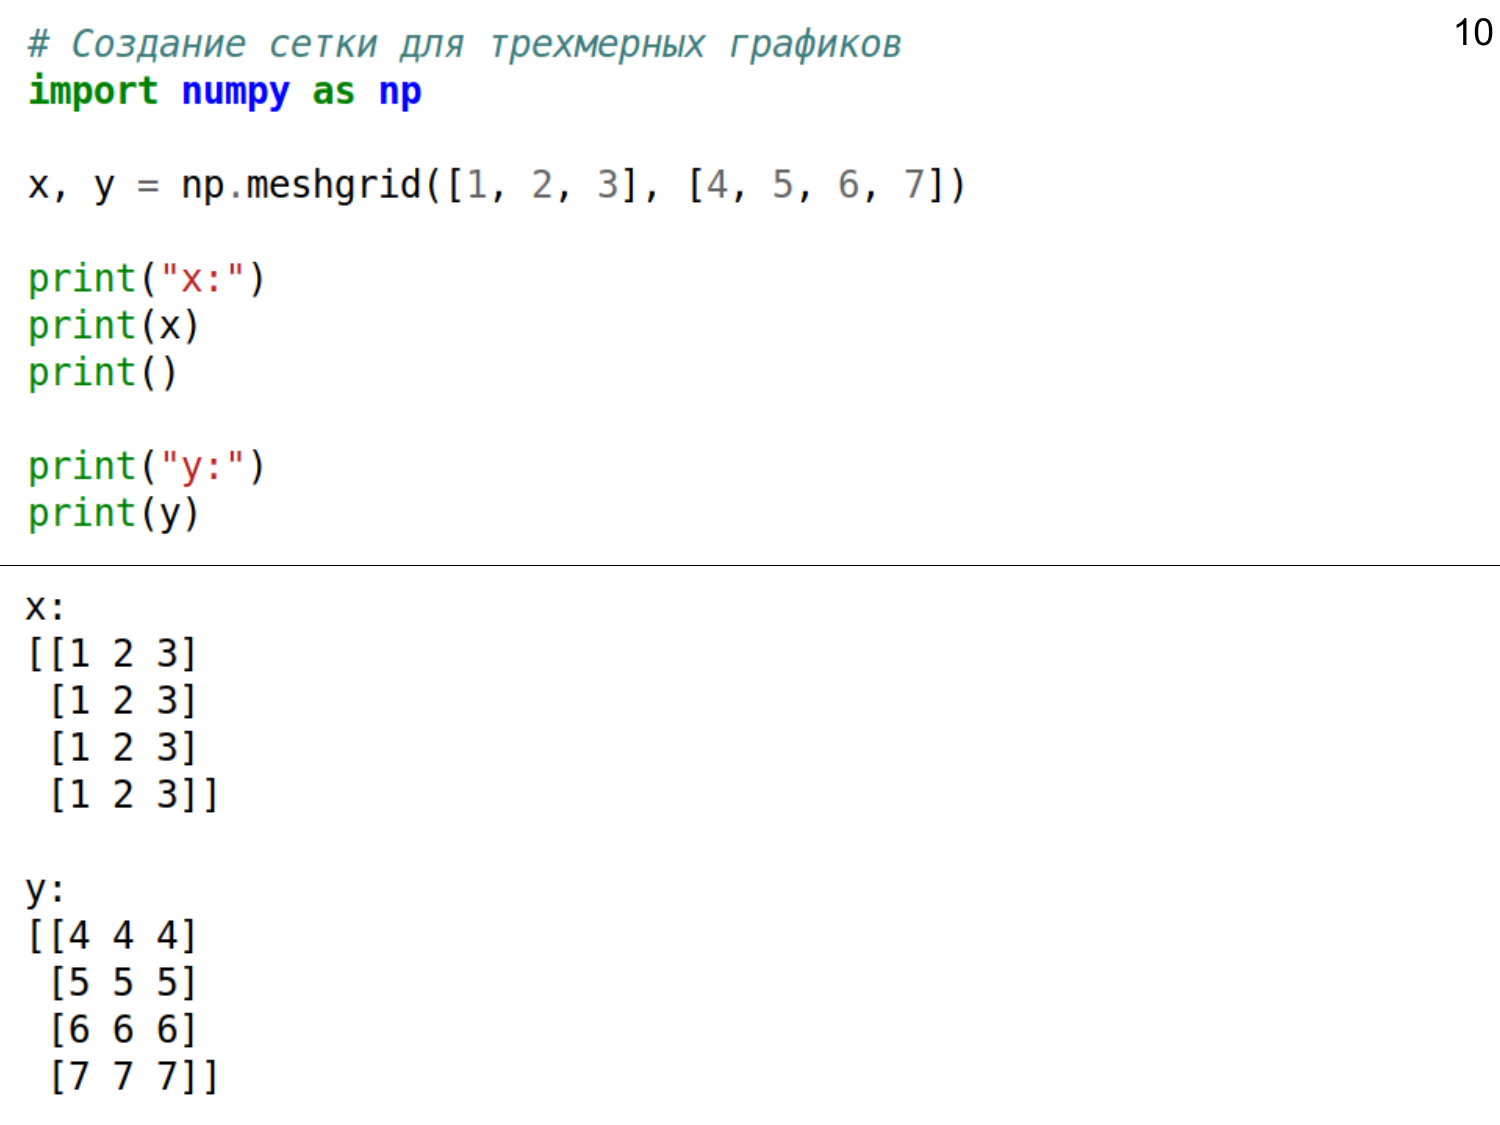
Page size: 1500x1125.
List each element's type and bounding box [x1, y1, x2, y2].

picture [12, 15, 974, 545]
picture [15, 587, 227, 1115]
